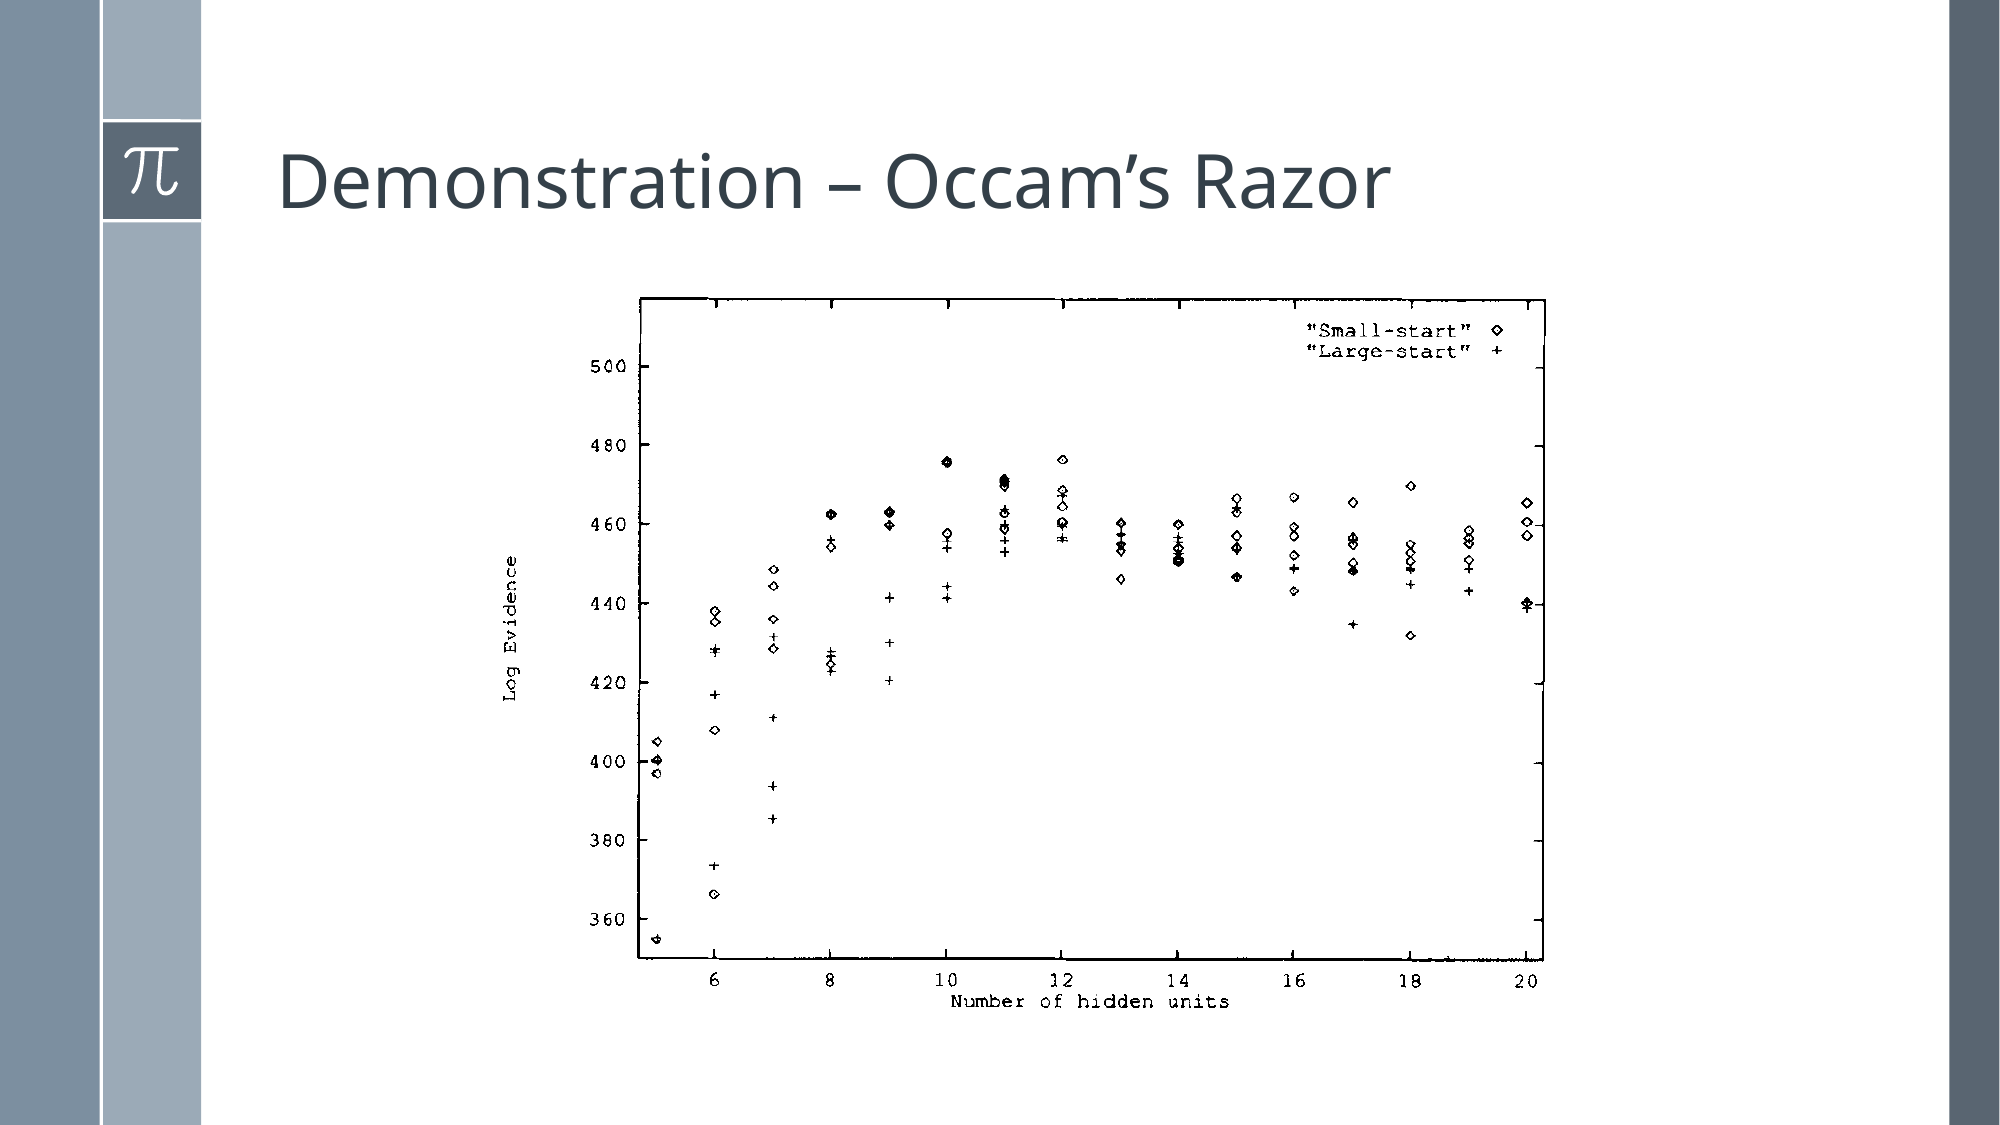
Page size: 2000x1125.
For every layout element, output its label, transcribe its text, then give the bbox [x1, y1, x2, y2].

picture [466, 269, 1606, 1038]
text_box Demonstration – Occam’s Razor [261, 29, 1867, 233]
